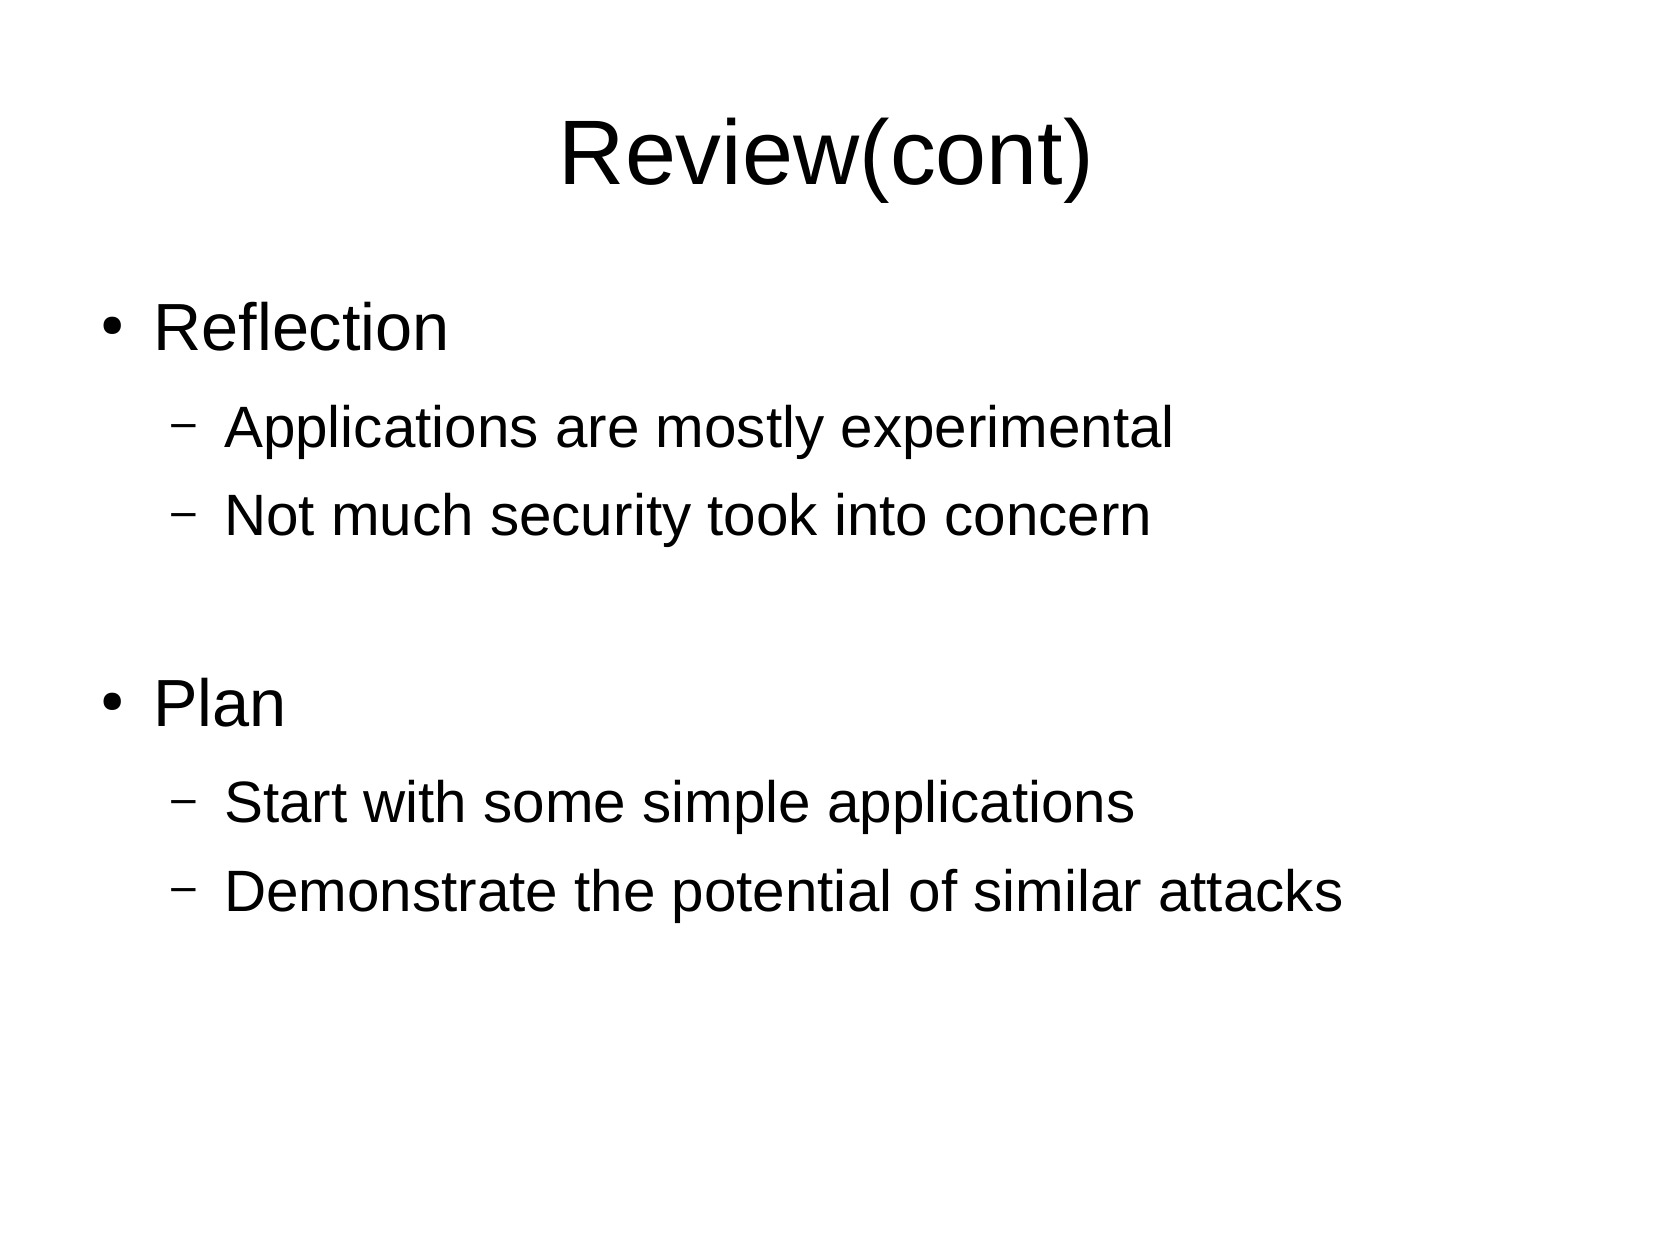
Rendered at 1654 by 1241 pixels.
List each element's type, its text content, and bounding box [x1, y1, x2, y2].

list Plan Start with some simple applications Demonstrate the potential of similar attacks [82, 665, 1571, 1009]
list Reflection Applications are mostly experimental Not much security took into concern [82, 290, 1571, 634]
title Review(cont) [82, 49, 1571, 257]
